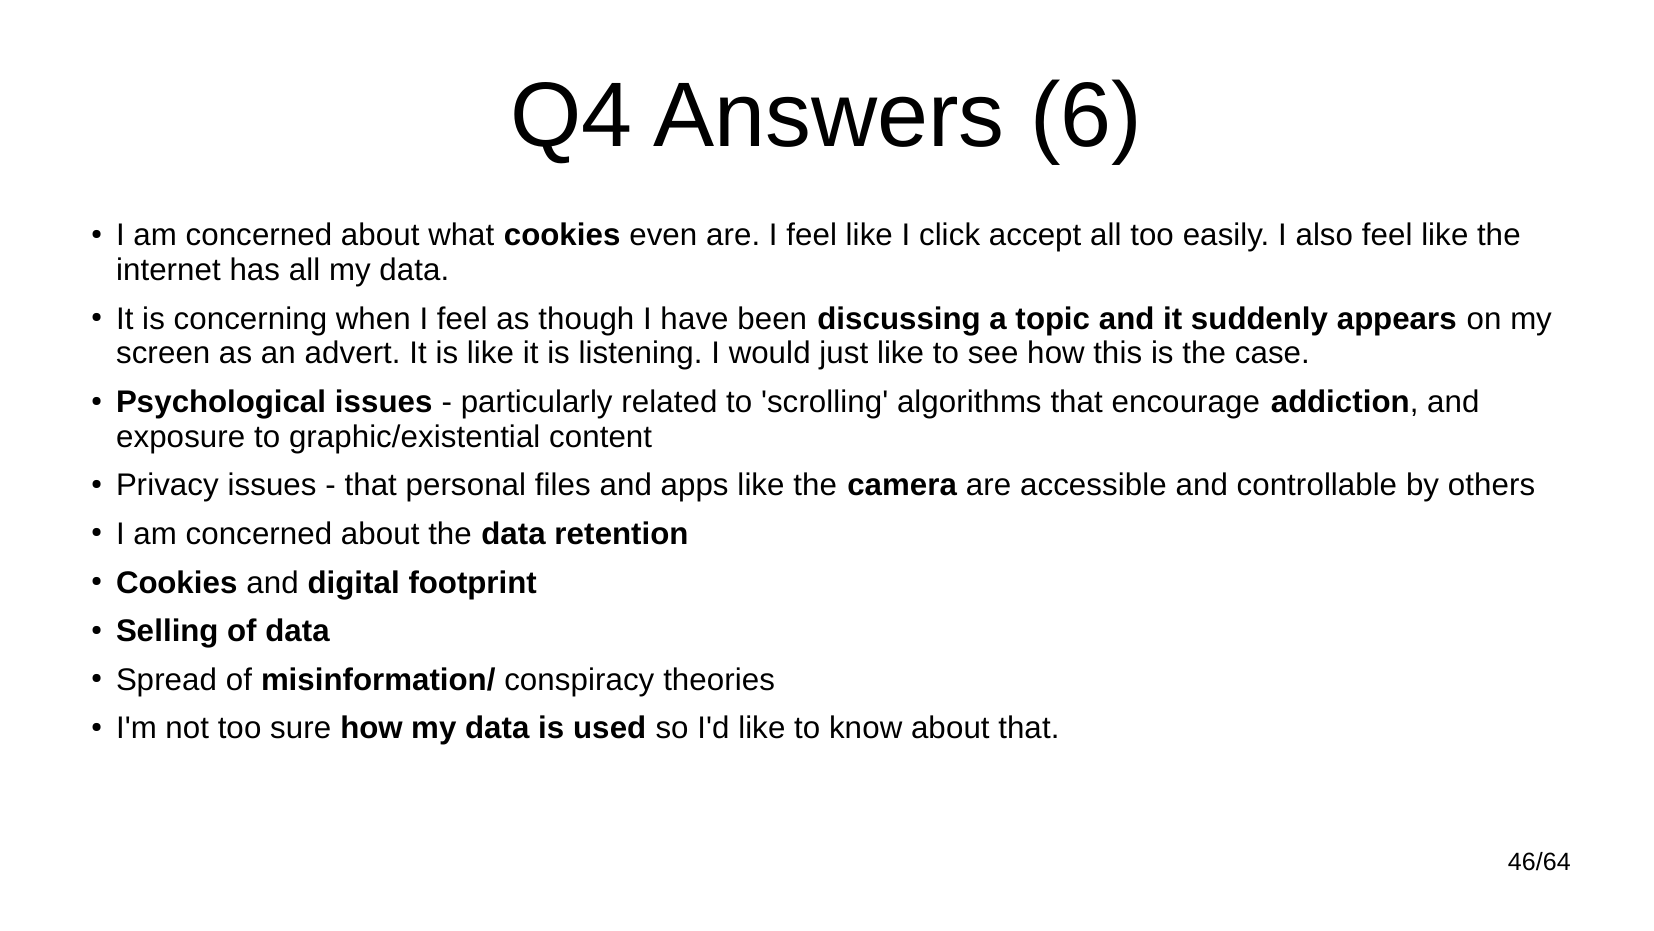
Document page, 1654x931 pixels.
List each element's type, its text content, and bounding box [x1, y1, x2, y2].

list I am concerned about what cookies even are. I feel like I click accept all too easily. I also feel like the internet has all my data. It is concerning when I feel as though I have been discussing a topic and it suddenly appears on my screen as an advert. It is like it is listening. I would just like to see how this is the case. Psychological issues - particularly related to 'scrolling' algorithms that encourage addiction, and exposure to graphic/existential content Privacy issues - that personal files and apps like the camera are accessible and controllable by others I am concerned about the data retention Cookies and digital footprint Selling of data Spread of misinformation/ conspiracy theories I'm not too sure how my data is used so I'd like to know about that. [82, 217, 1571, 758]
title Q4 Answers (6) [82, 37, 1571, 193]
